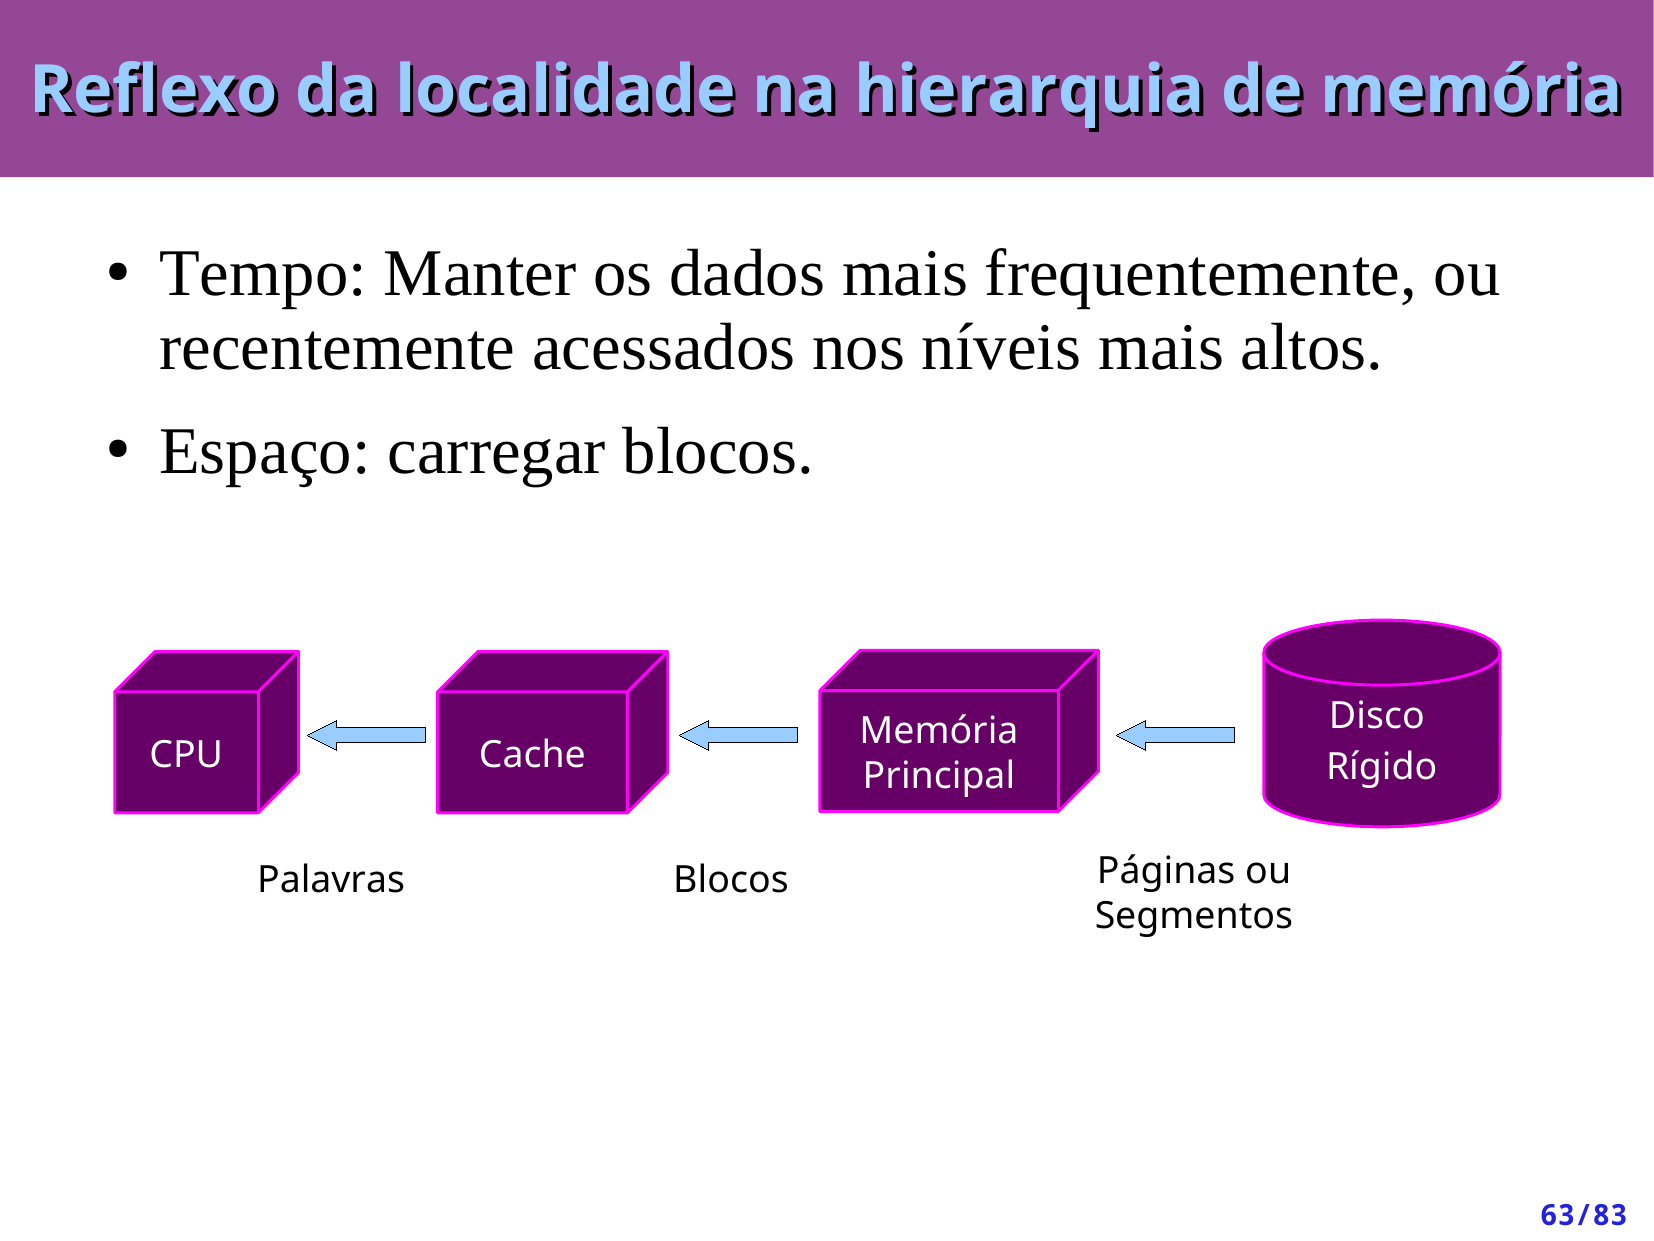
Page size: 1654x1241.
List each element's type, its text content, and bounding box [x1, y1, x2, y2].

text_box [679, 720, 798, 751]
text_box Páginas ou Segmentos [1059, 838, 1329, 944]
text_box Disco Rígido [1263, 620, 1501, 827]
list Tempo: Manter os dados mais frequentemente, ou recentemente acessados nos níveis mais altos. Espaço: carregar blocos. [88, 236, 1577, 1055]
text_box [307, 720, 426, 751]
text_box [1116, 720, 1235, 751]
text_box Memória Principal [819, 650, 1099, 812]
title Reflexo da localidade na hierarquia de memória [0, 0, 1654, 176]
text_box Cache [437, 651, 668, 813]
text_box Blocos [614, 847, 848, 908]
text_box CPU [114, 651, 299, 813]
text_box Palavras [214, 847, 448, 908]
